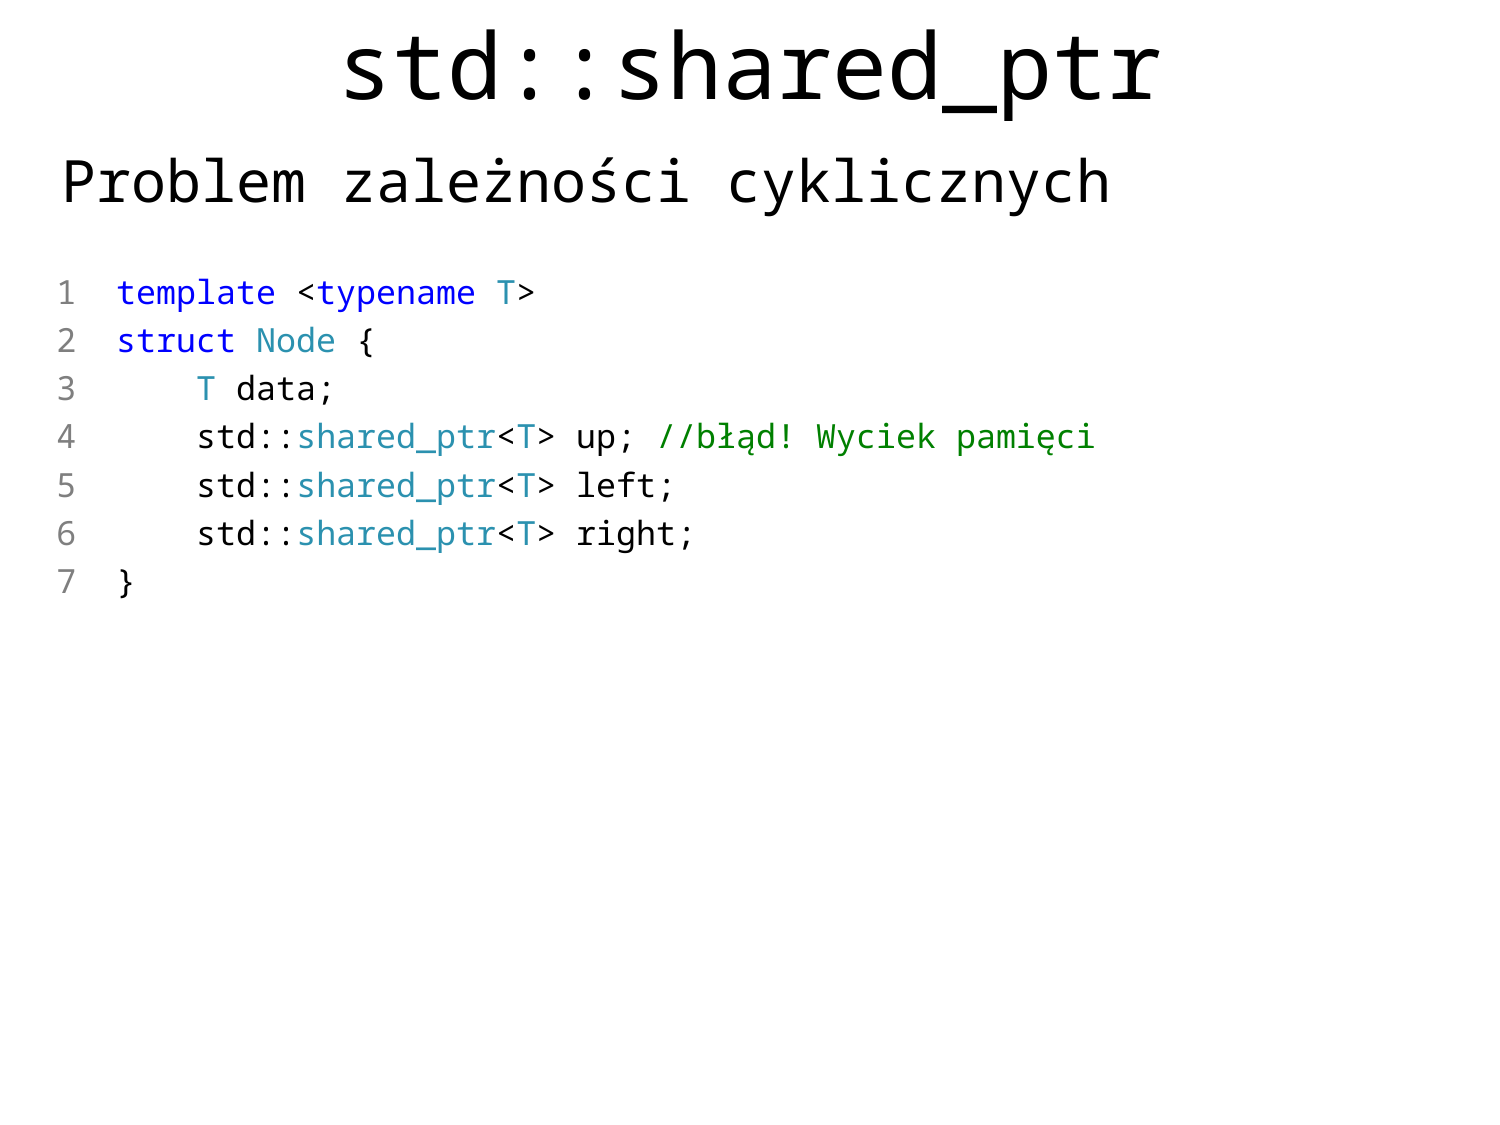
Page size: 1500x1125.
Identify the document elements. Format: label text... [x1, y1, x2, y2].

list Problem zależności cyklicznych 1 template <typename T> 2 struct Node { 3 T data; 4 std::shared_ptr<T> up; //błąd! Wyciek pamięci 5 std::shared_ptr<T> left; 6 std::shared_ptr<T> right; 7 } [41, 137, 1459, 1125]
title std::shared_ptr [0, 0, 1500, 126]
